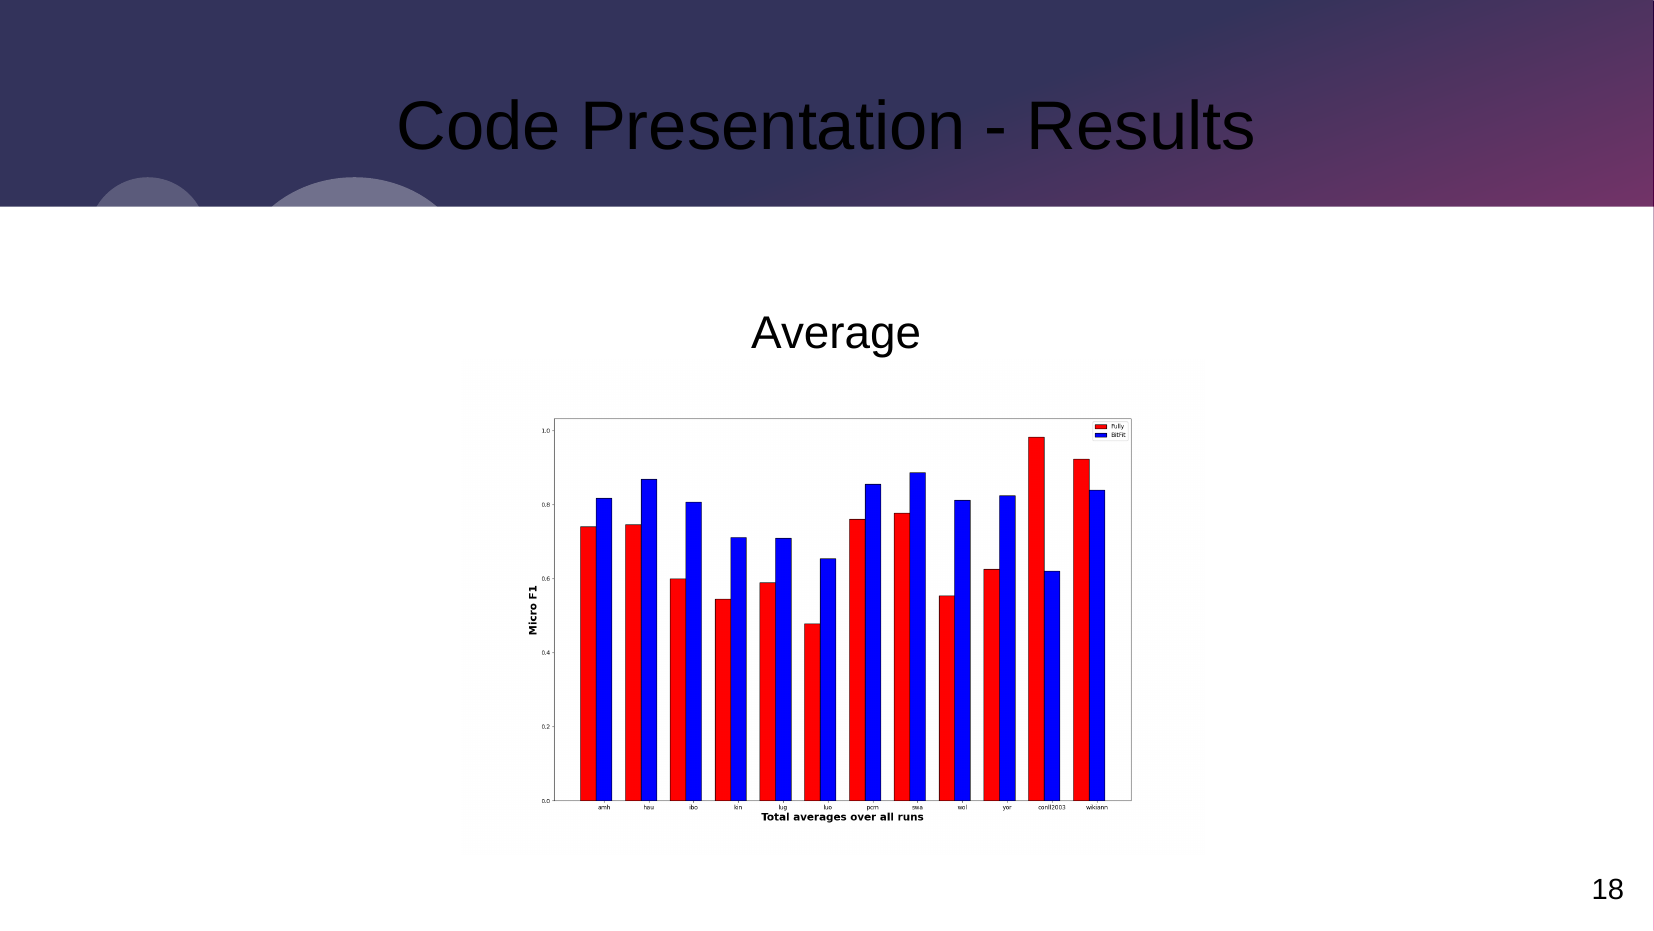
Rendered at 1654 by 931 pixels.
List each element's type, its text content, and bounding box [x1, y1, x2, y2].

picture [461, 359, 1205, 856]
title Code Presentation - Results [88, 44, 1565, 207]
text_box Average [630, 300, 1043, 359]
